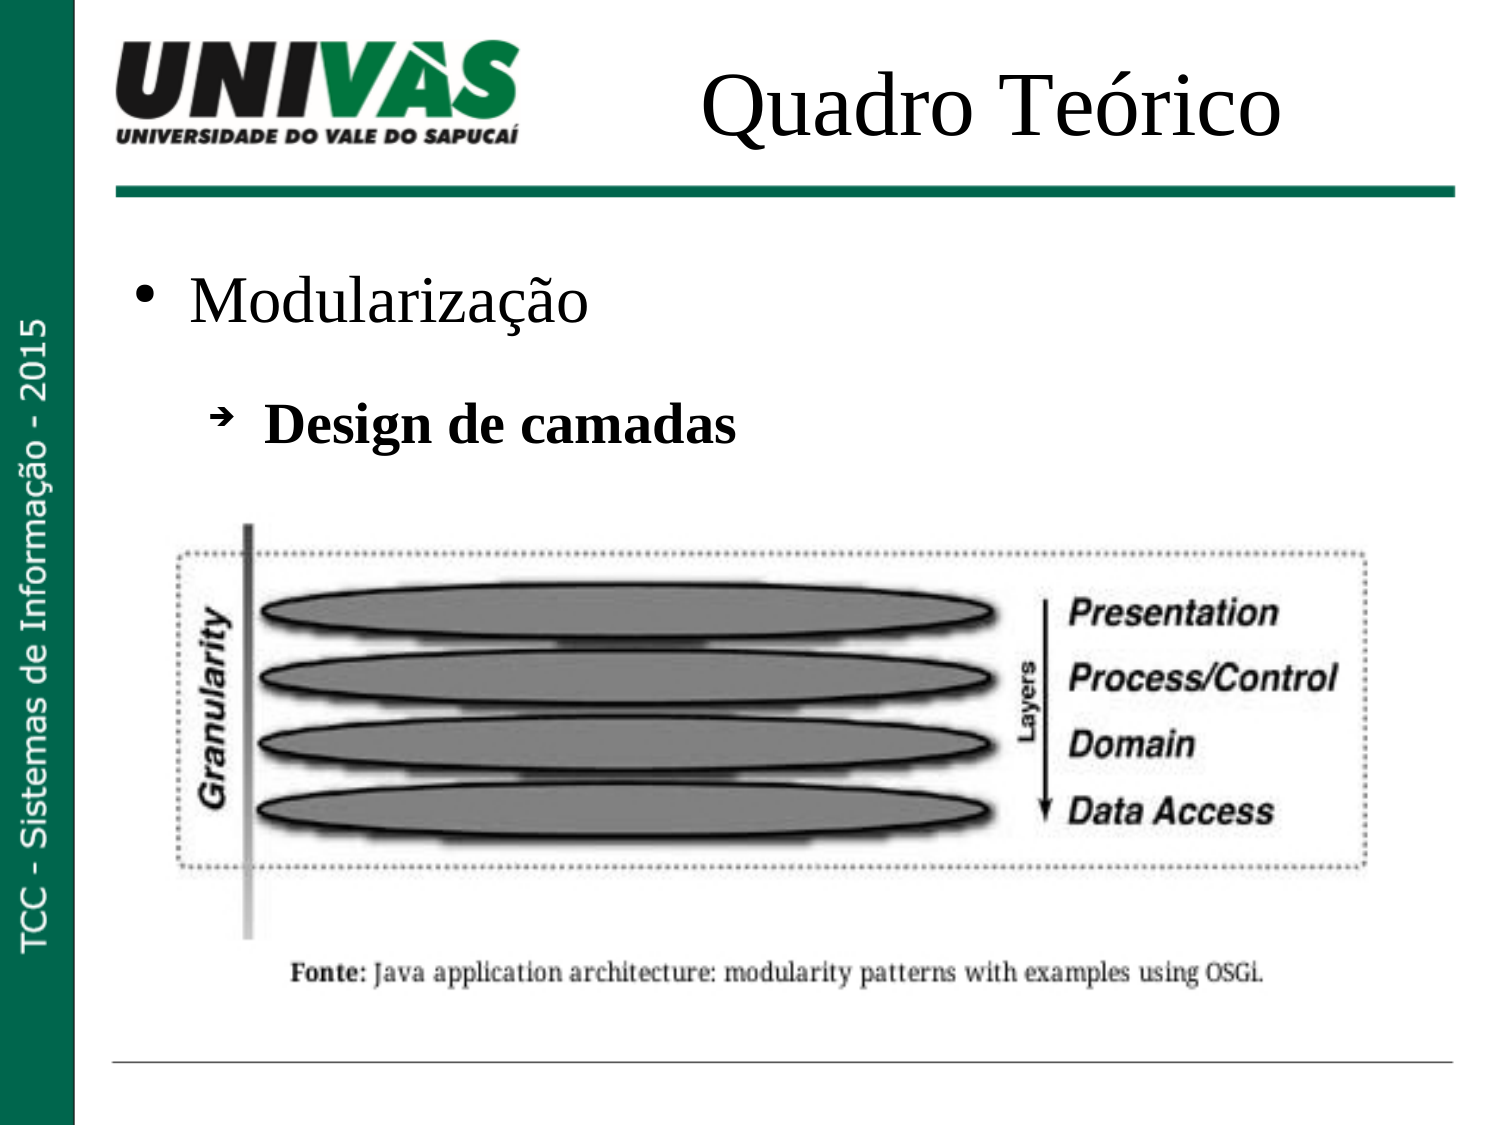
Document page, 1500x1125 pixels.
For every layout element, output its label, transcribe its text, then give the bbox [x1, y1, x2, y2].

text_box Modularização Design de camadas [118, 208, 1453, 957]
picture [0, 0, 1500, 1125]
title Quadro Teórico [531, 23, 1454, 174]
